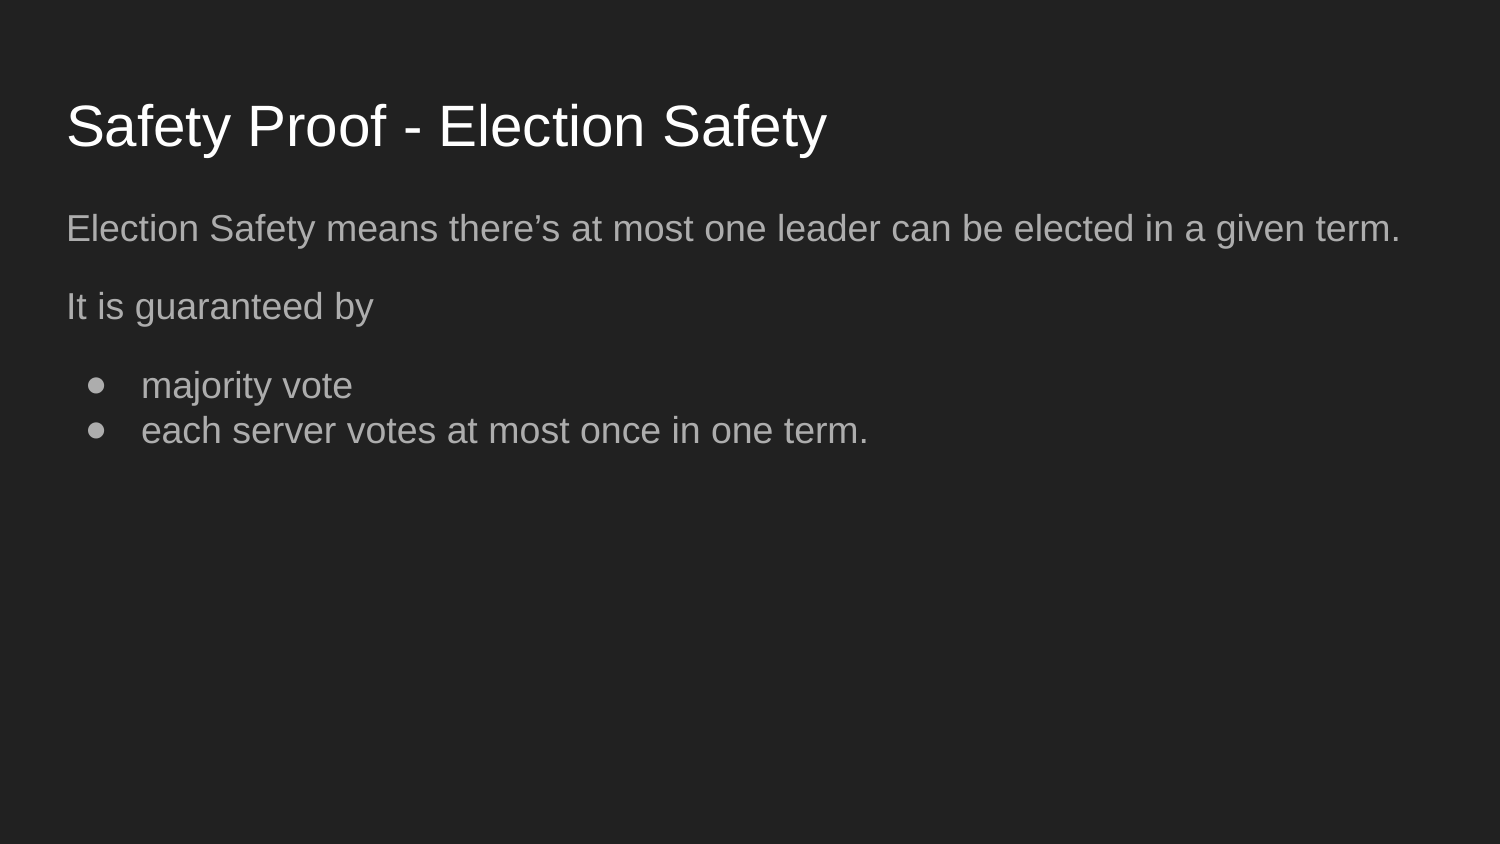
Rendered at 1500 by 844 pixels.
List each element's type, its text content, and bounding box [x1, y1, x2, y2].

list Election Safety means there’s at most one leader can be elected in a given term. It is guaranteed by majority vote each server votes at most once in one term. [51, 189, 1449, 750]
title Safety Proof - Election Safety [51, 72, 1449, 167]
